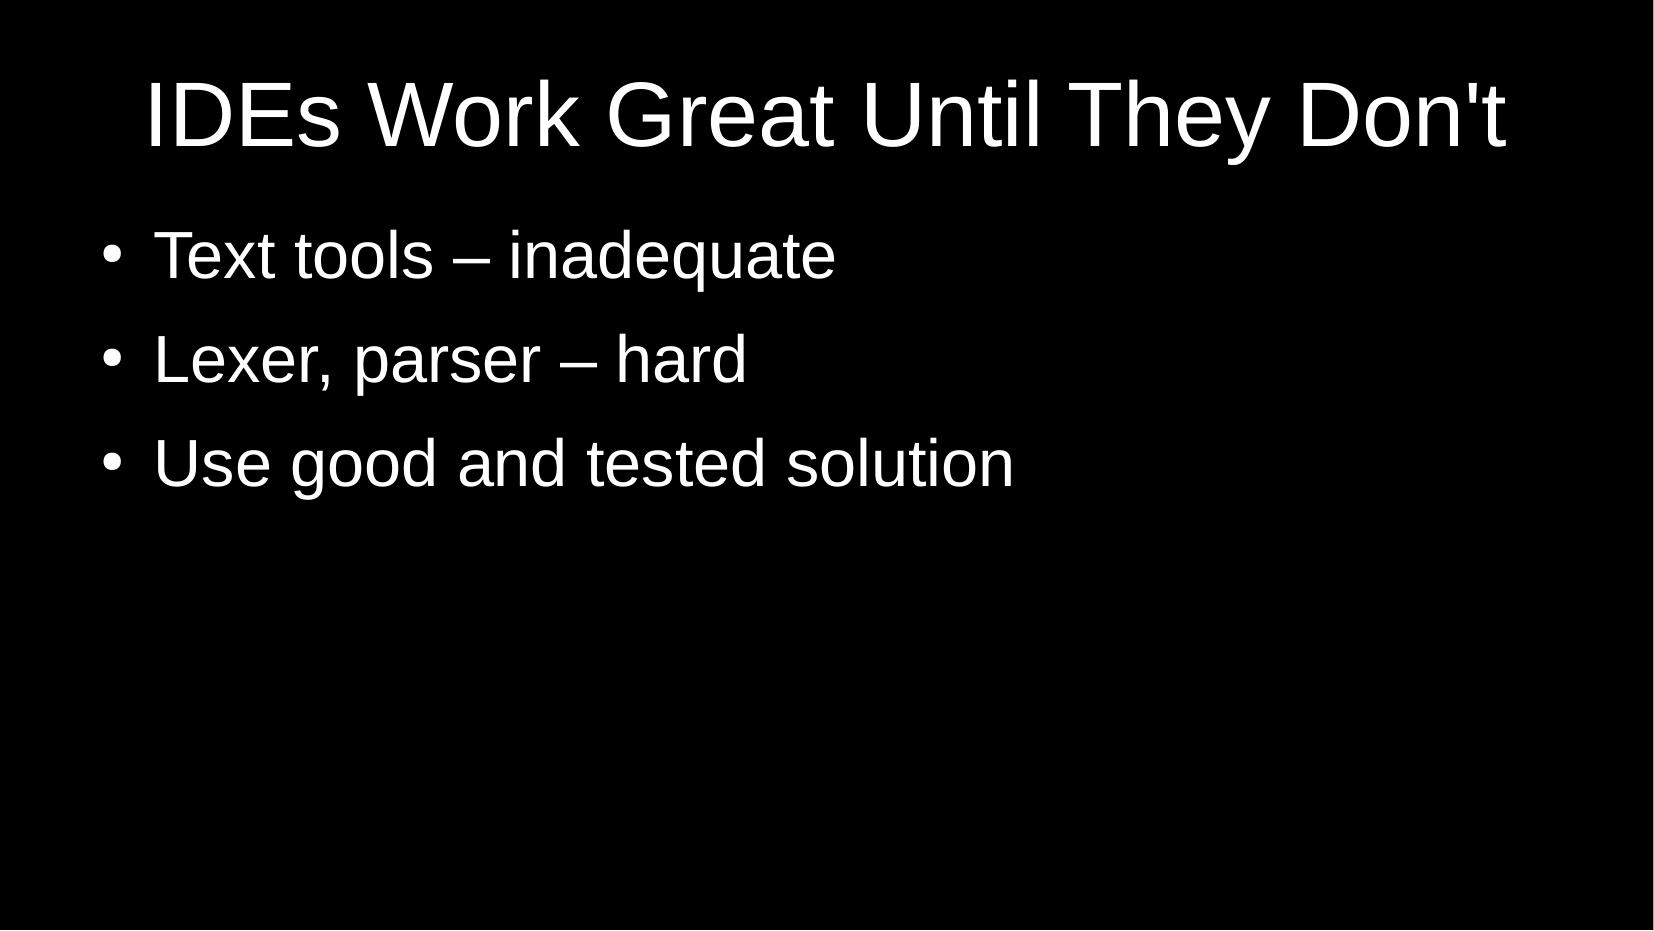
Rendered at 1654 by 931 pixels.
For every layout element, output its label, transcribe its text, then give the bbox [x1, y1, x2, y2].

list Text tools – inadequate Lexer, parser – hard Use good and tested solution [82, 217, 1571, 758]
title IDEs Work Great Until They Don't [82, 37, 1571, 193]
